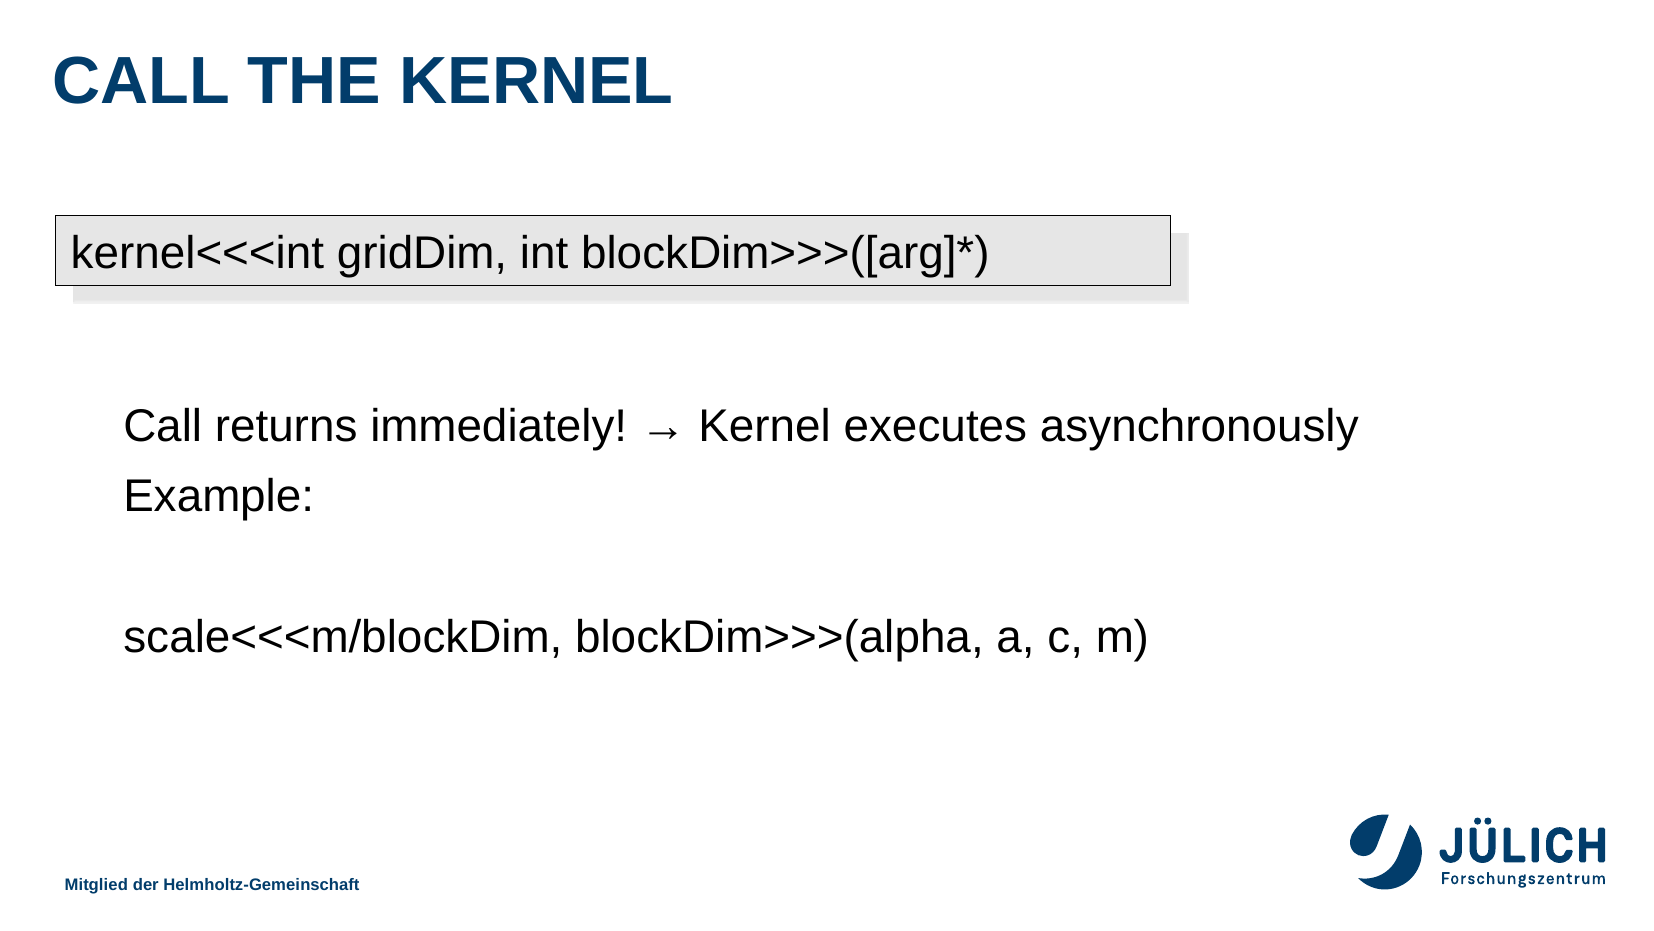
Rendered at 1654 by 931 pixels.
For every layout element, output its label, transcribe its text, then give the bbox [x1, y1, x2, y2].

title Call the kernel [52, 43, 1606, 194]
text_box kernel<<<int gridDim, int blockDim>>>([arg]*) [55, 215, 1171, 286]
list Call returns immediately! → Kernel executes asynchronously Example: scale<<<m/blockDim, blockDim>>>(alpha, a, c, m) [52, 217, 1606, 757]
